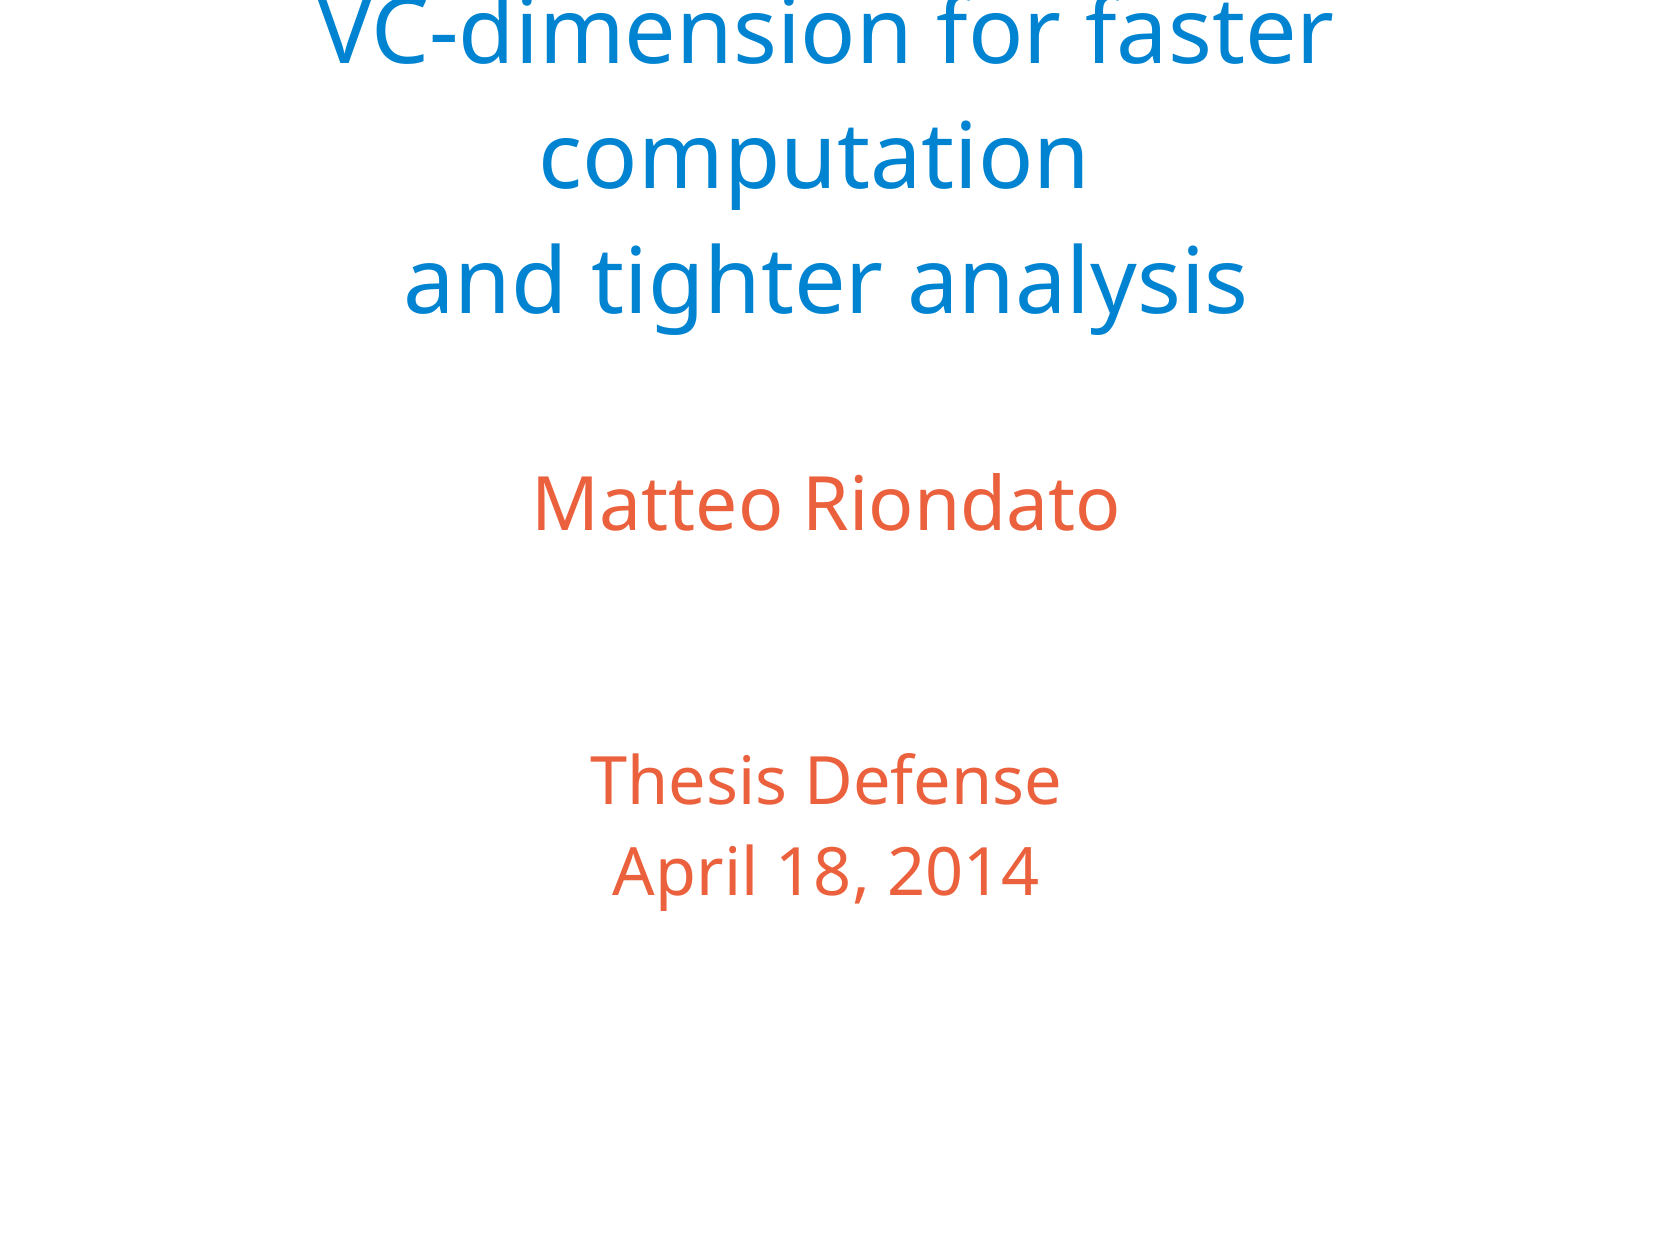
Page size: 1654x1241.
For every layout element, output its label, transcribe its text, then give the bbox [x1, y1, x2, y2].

title VC-dimension for faster computation and tighter analysis [82, 49, 1571, 180]
subtitle Matteo Riondato Thesis Defense April 18, 2014 [82, 180, 1571, 1186]
